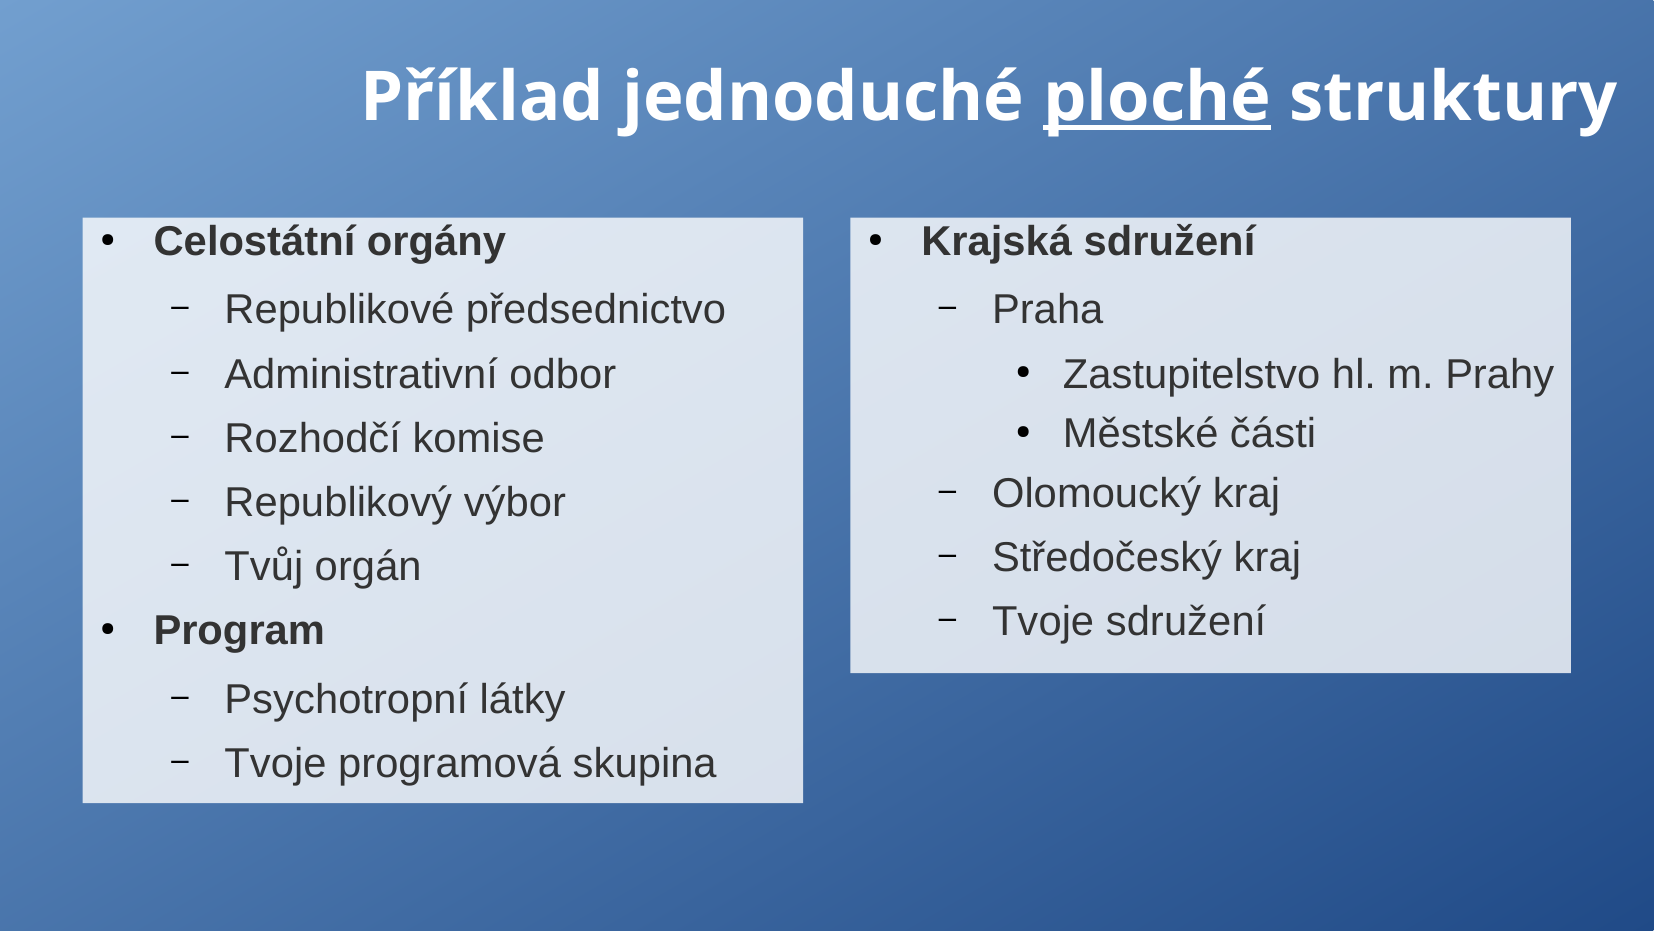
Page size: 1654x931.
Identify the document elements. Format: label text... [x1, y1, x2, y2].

title Příklad jednoduché ploché struktury [129, 15, 1619, 172]
list Celostátní orgány Republikové předsednictvo Administrativní odbor Rozhodčí komise Republikový výbor Tvůj orgán Program Psychotropní látky Tvoje programová skupina [82, 217, 804, 804]
list Krajská sdružení Praha Zastupitelstvo hl. m. Prahy Městské části Olomoucký kraj Středočeský kraj Tvoje sdružení [850, 217, 1571, 674]
